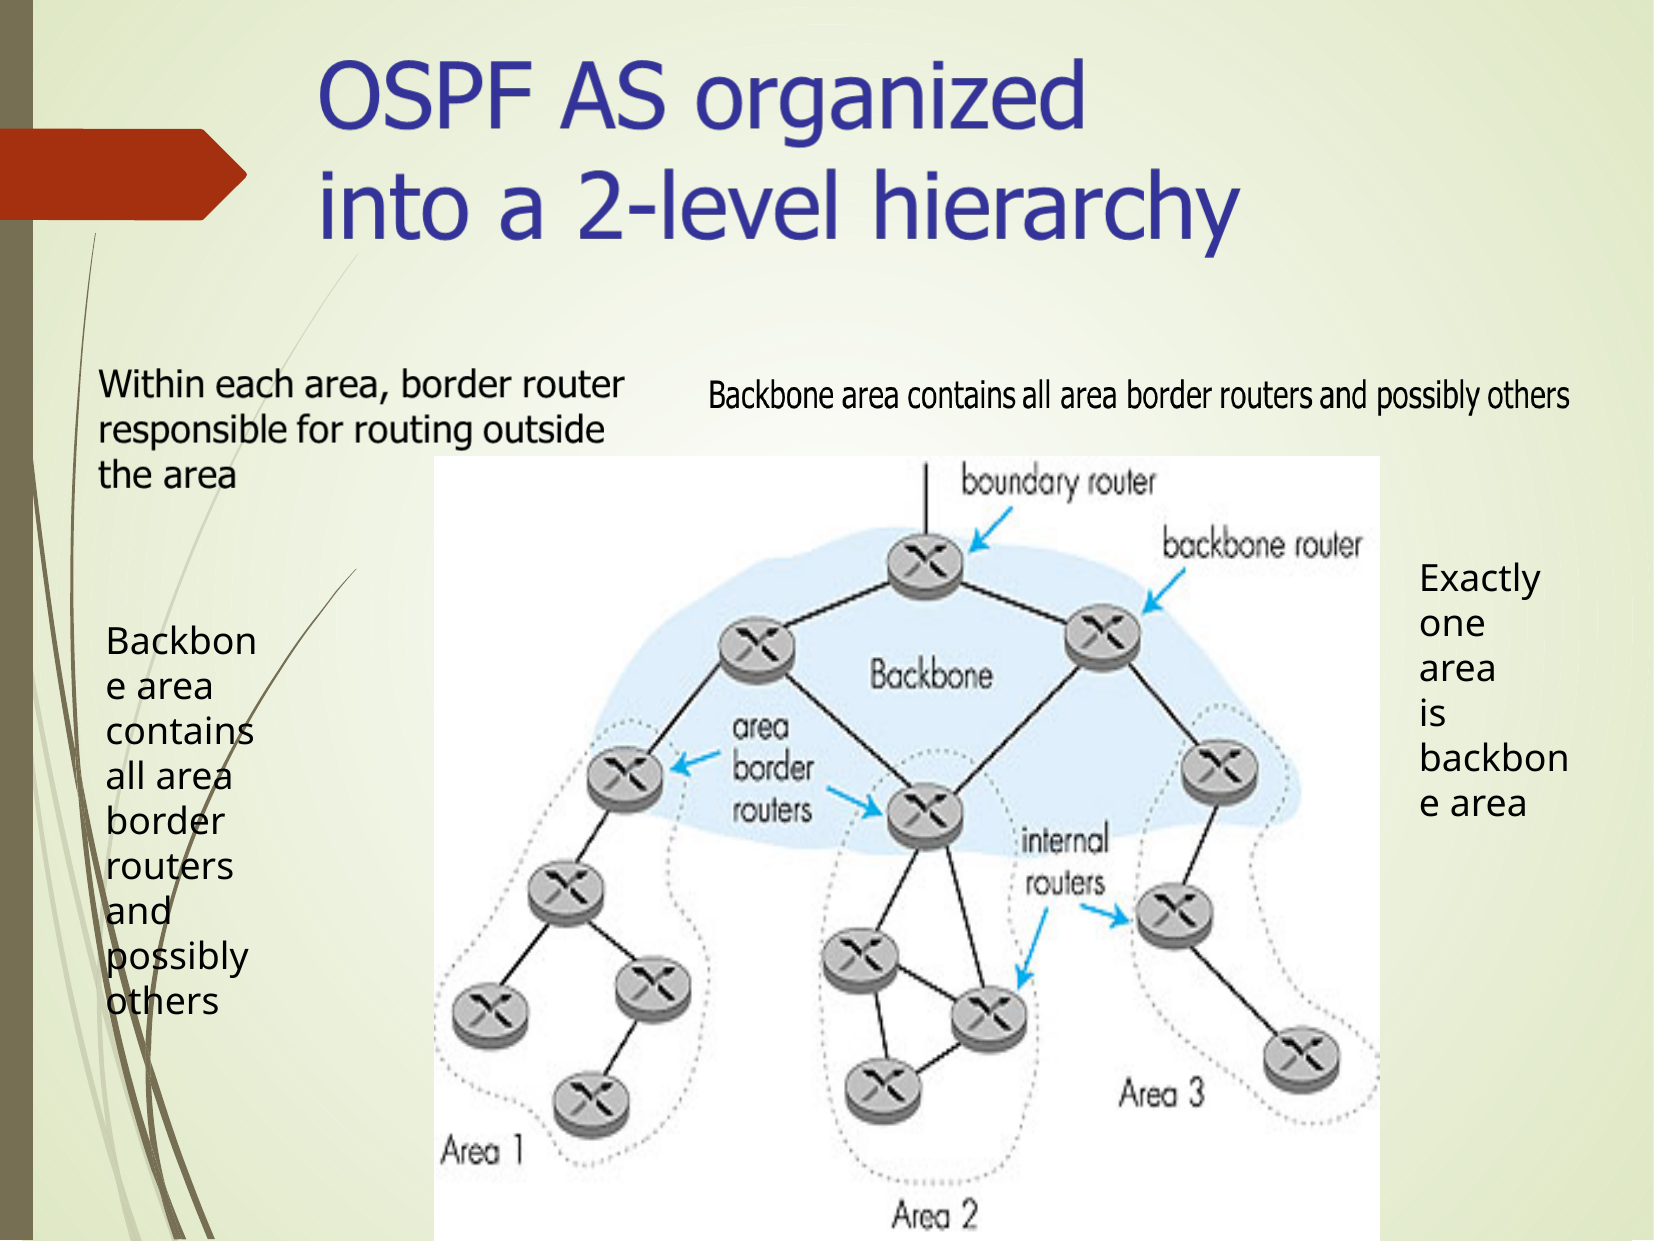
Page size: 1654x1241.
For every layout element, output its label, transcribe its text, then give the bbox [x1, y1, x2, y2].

picture [262, 9, 1296, 313]
text_box Exactly one area is backbone area [1404, 547, 1587, 832]
picture [75, 347, 1380, 1241]
picture [690, 358, 1587, 440]
text_box Backbone area contains all area border routers and possibly others [90, 609, 286, 1029]
